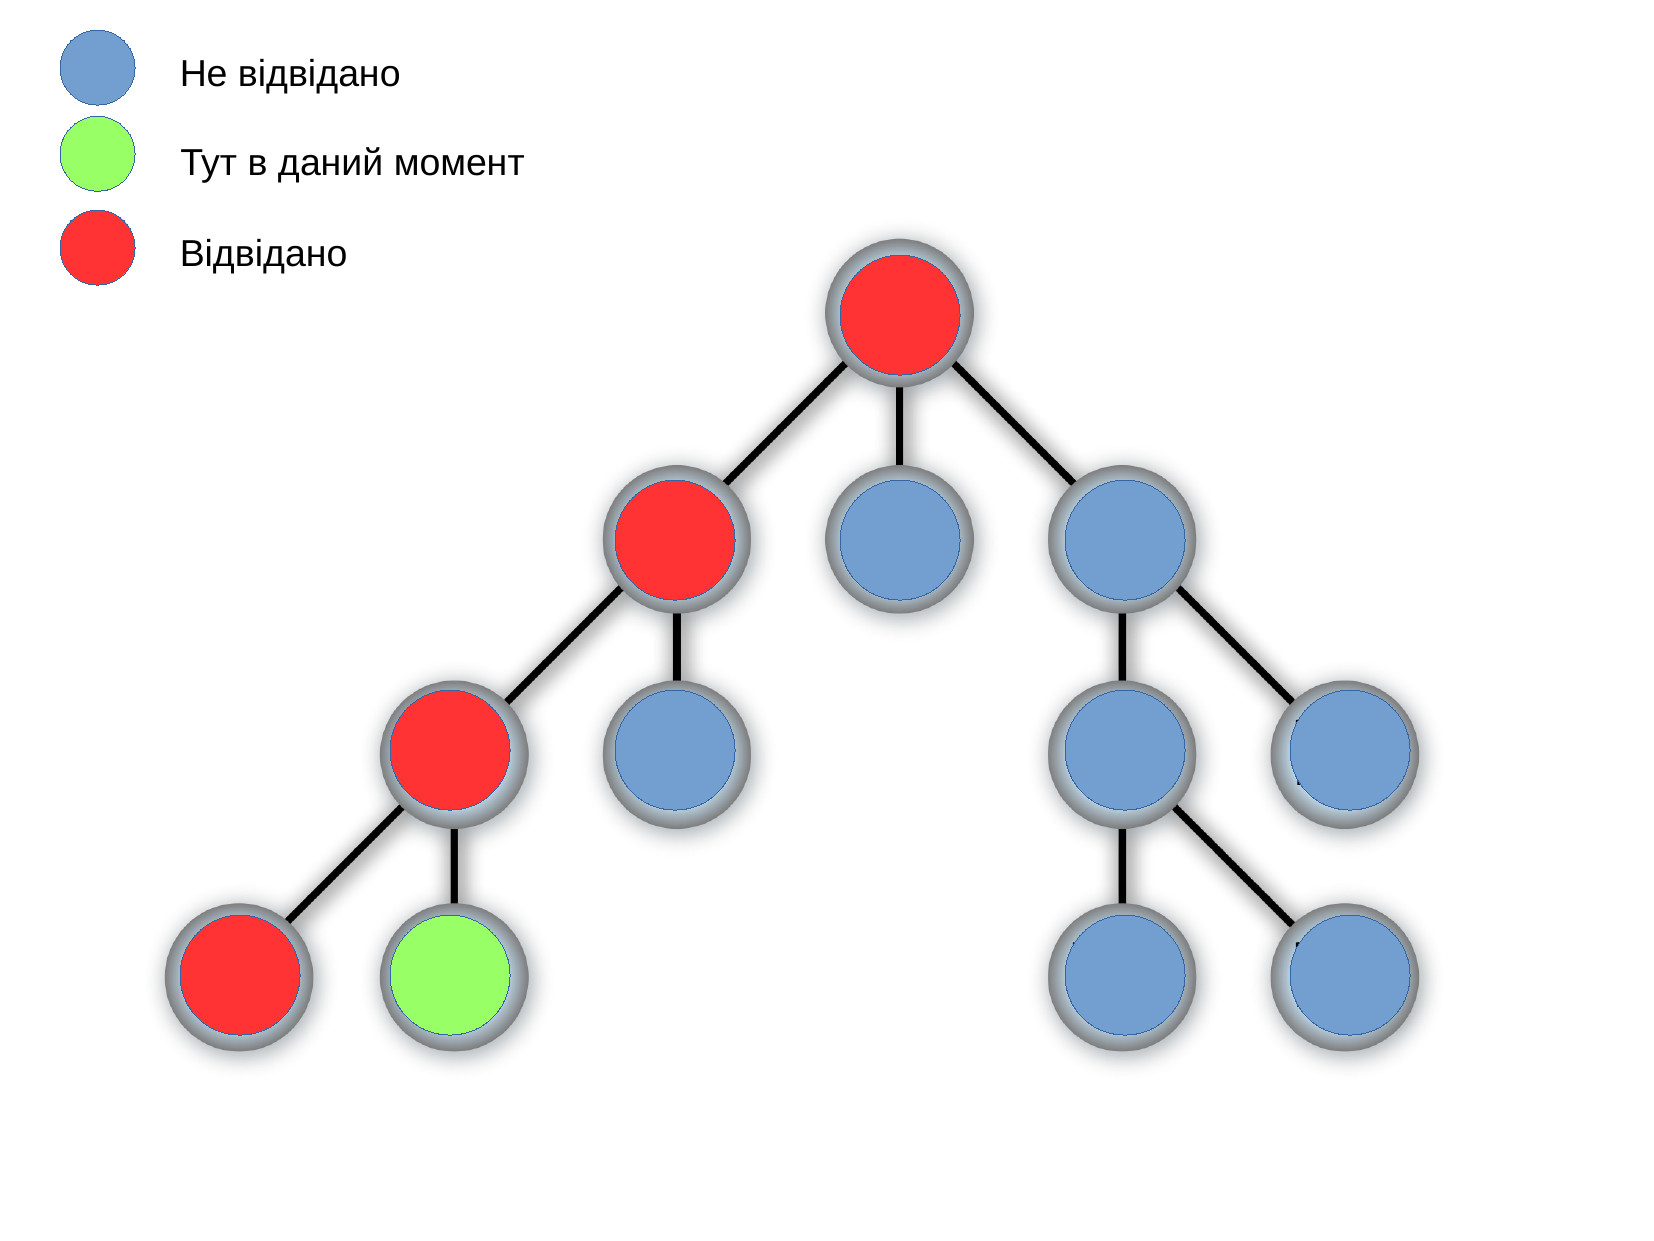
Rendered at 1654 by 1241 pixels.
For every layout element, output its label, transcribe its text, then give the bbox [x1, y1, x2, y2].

text_box [1065, 480, 1186, 601]
text_box [615, 480, 736, 601]
text_box [840, 255, 961, 376]
text_box [615, 690, 736, 811]
text_box Тут в даний момент [165, 134, 541, 192]
text_box [60, 116, 136, 192]
text_box [1290, 690, 1411, 811]
text_box Відвідано [165, 225, 363, 282]
text_box [1290, 915, 1411, 1036]
text_box [390, 915, 511, 1036]
text_box [180, 915, 301, 1036]
text_box [60, 210, 136, 286]
text_box Не відвідано [165, 45, 416, 102]
text_box [1065, 690, 1186, 811]
text_box [390, 690, 511, 811]
text_box [1065, 915, 1186, 1036]
text_box [840, 480, 961, 601]
picture [120, 191, 1530, 1096]
text_box [60, 30, 136, 106]
